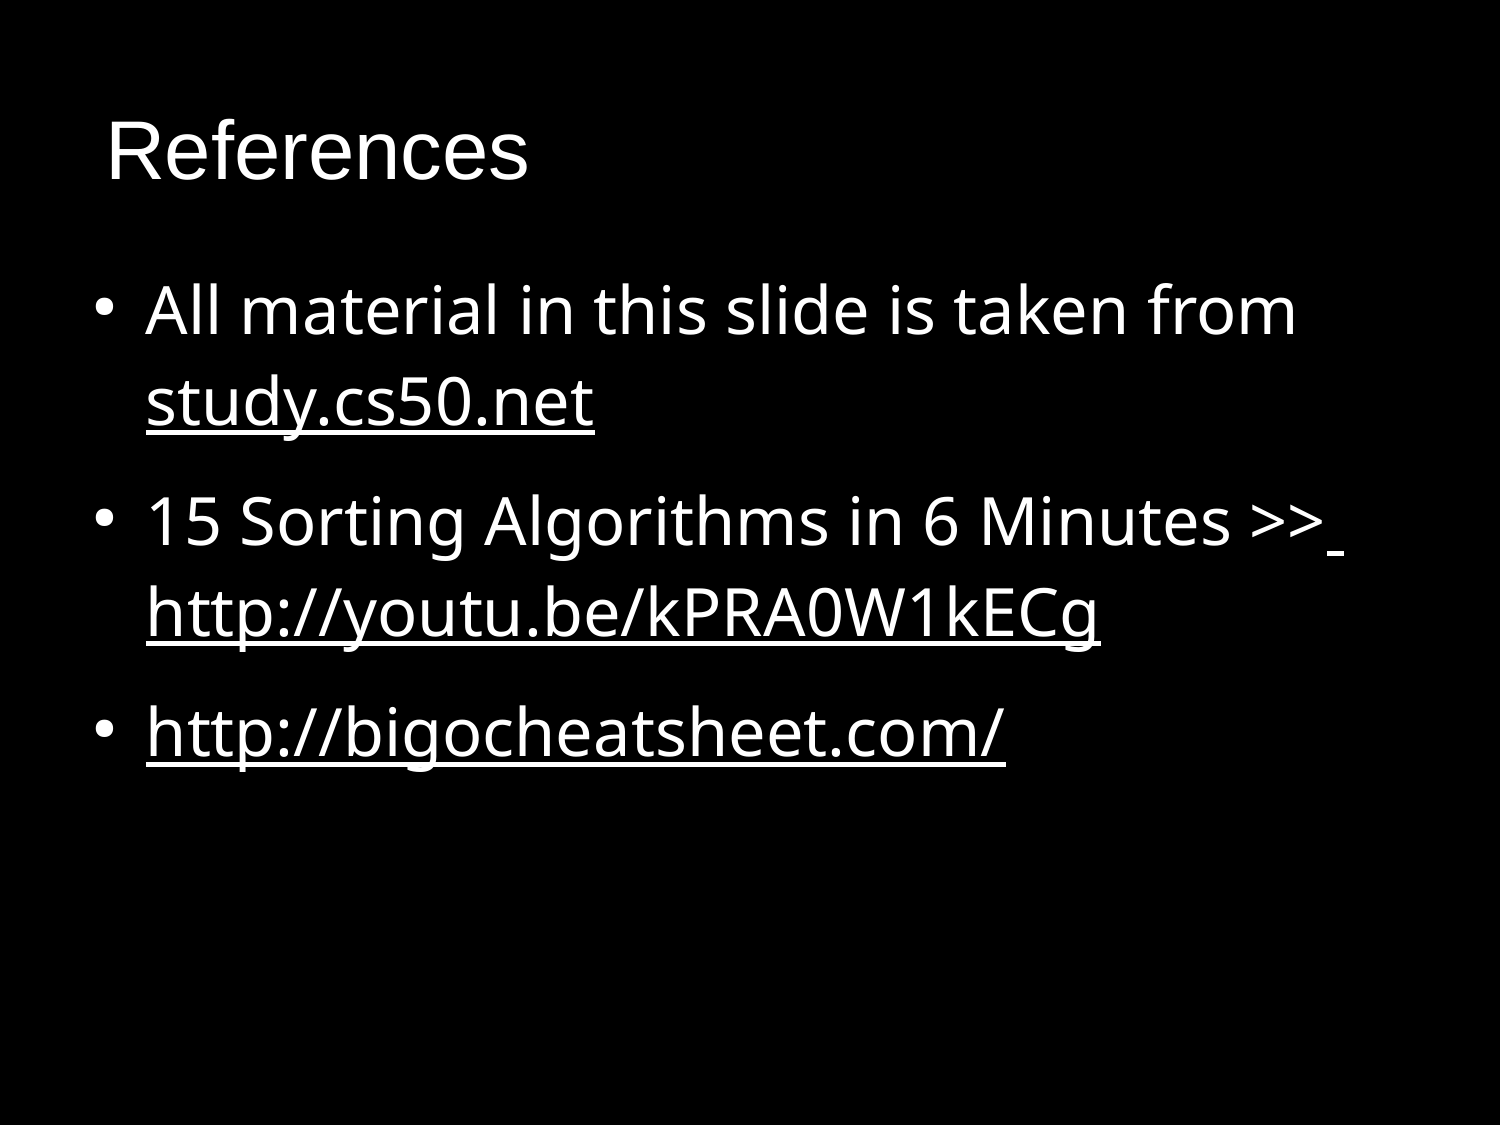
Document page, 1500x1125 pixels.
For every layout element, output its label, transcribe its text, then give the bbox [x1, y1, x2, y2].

list All material in this slide is taken from study.cs50.net 15 Sorting Algorithms in 6 Minutes >> http://youtu.be/kPRA0W1kECg http://bigocheatsheet.com/ [75, 263, 1425, 916]
title References [105, 60, 1380, 242]
